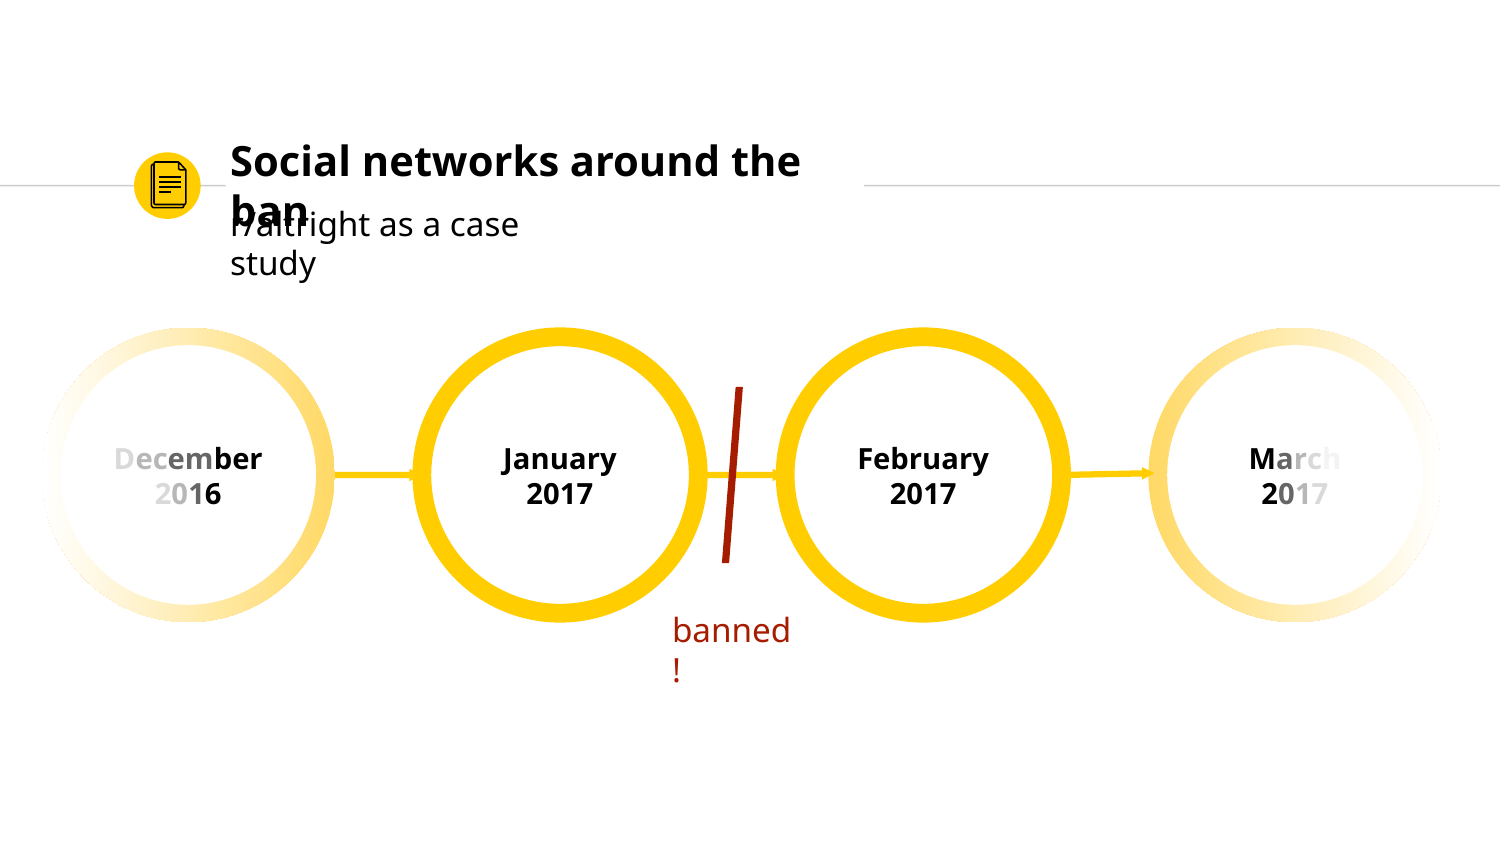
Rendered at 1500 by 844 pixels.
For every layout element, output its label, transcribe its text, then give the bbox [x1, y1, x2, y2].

text_box [722, 387, 743, 563]
subtitle banned! [657, 594, 808, 675]
text_box March 2017 [1167, 345, 1423, 605]
subtitle r/altright as a case study [215, 187, 599, 268]
text_box January 2017 [421, 336, 699, 614]
title Social networks around the ban [215, 149, 886, 221]
text_box December 2016 [60, 345, 317, 605]
text_box [1148, 327, 1442, 623]
text_box [41, 327, 335, 623]
text_box February 2017 [785, 336, 1062, 614]
